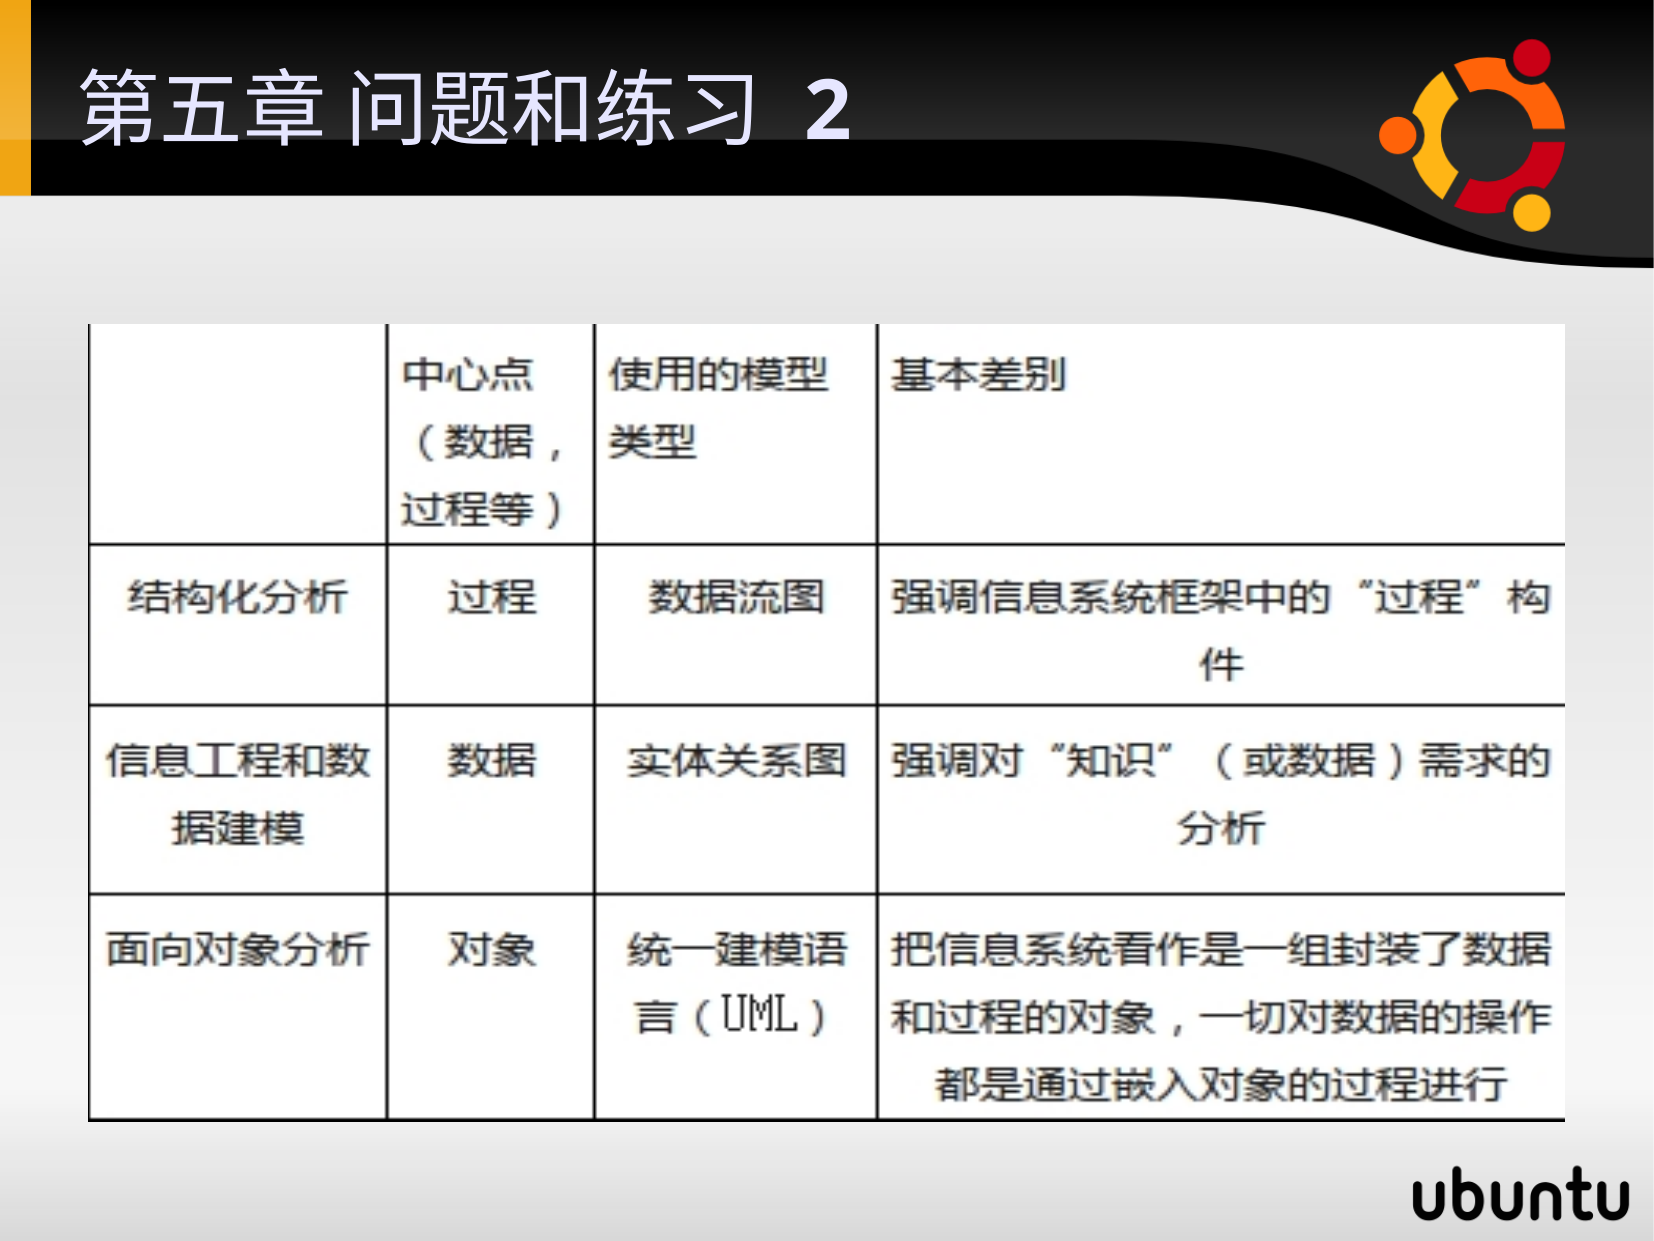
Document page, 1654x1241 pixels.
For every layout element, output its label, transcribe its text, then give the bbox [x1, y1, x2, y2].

title 第五章 问题和练习 2 [76, 7, 1565, 200]
picture [0, 0, 1654, 1241]
